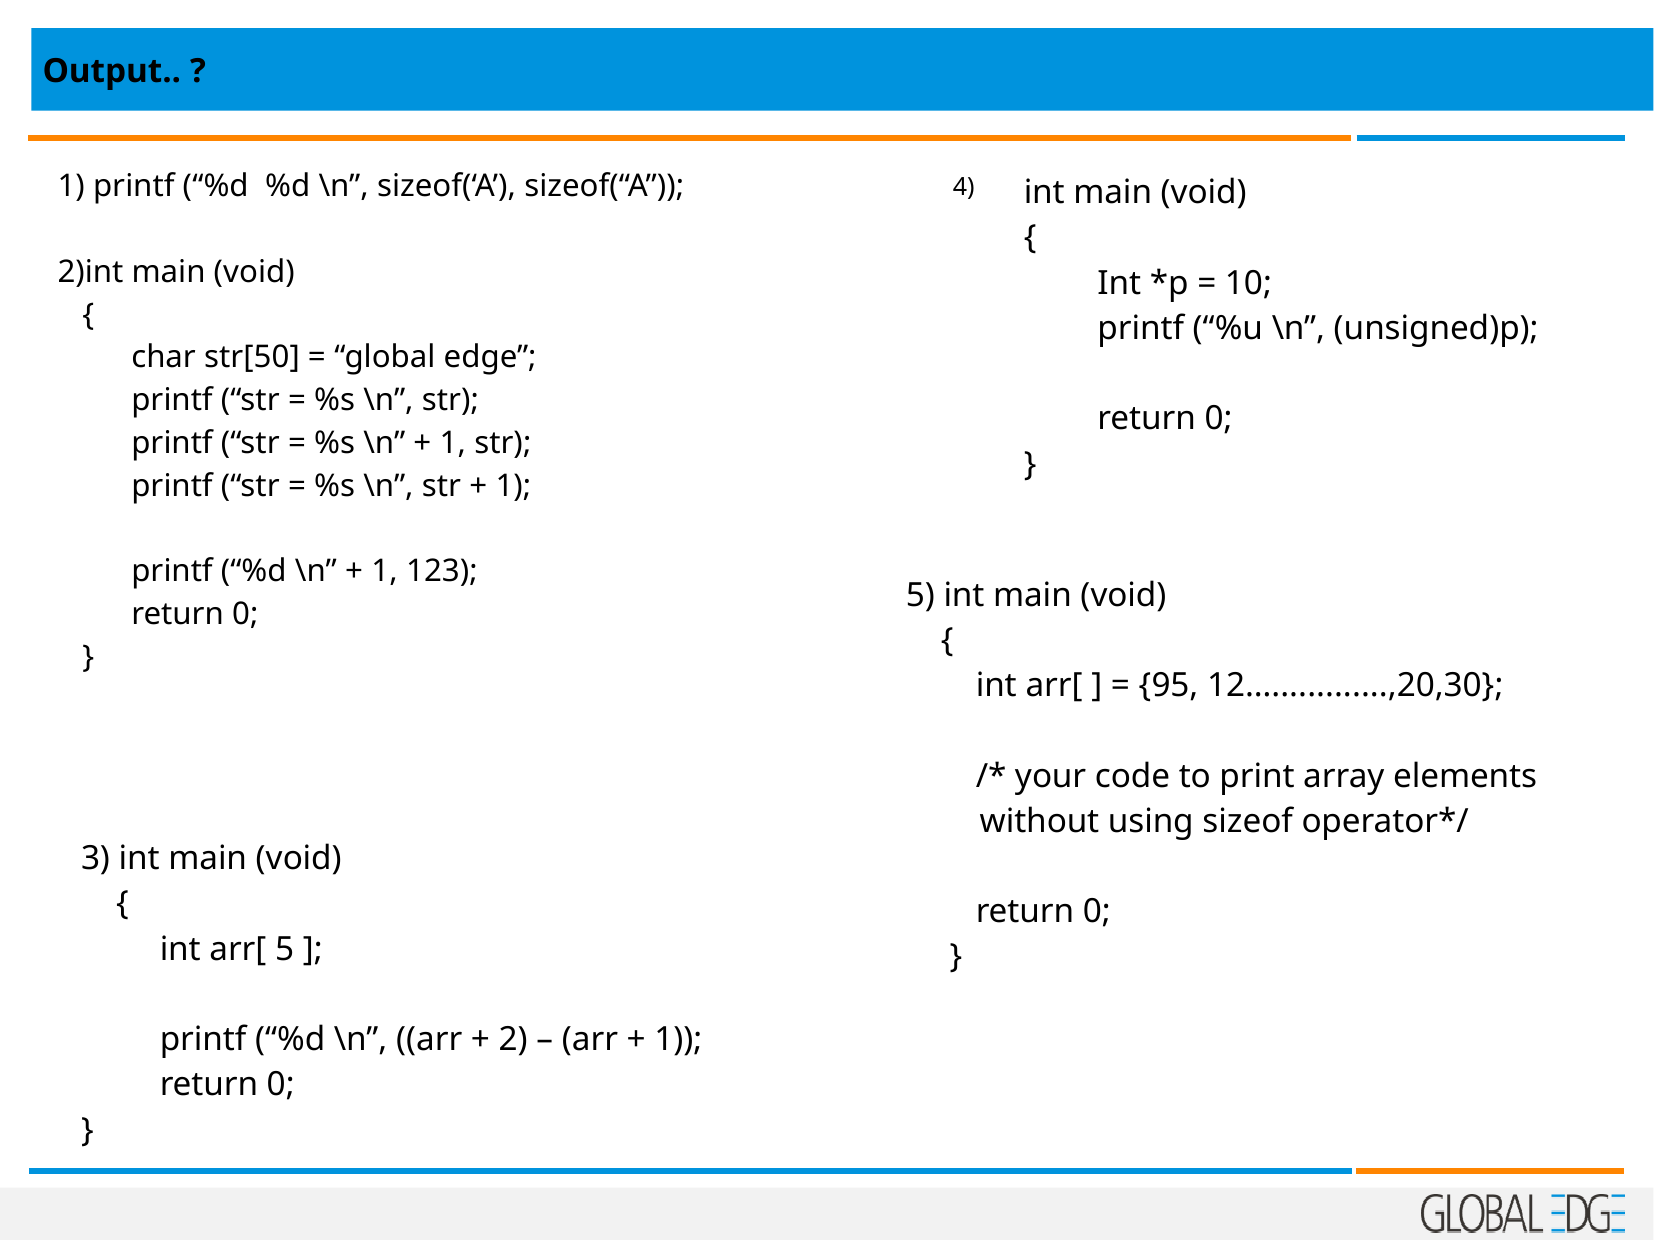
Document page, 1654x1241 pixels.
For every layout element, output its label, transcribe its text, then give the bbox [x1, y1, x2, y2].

text_box 4) [938, 160, 1033, 242]
text_box 5) int main (void) { int arr[ ] = {95, 12….............,20,30}; /* your code to print array elements without using sizeof operator*/ return 0; } [891, 563, 1654, 1075]
text_box 3) int main (void) { int arr[ 5 ]; printf (“%d \n”, ((arr + 2) – (arr + 1)); return 0; } [66, 826, 892, 1231]
text_box Output.. ? [31, 28, 1654, 111]
text_box int main (void) { Int *p = 10; printf (“%u \n”, (unsigned)p); return 0; } [1008, 160, 1654, 563]
picture [1421, 1194, 1625, 1233]
text_box 1) printf (“%d %d \n”, sizeof(‘A’), sizeof(“A”)); 2)int main (void) { char str[50] = “global edge”; printf (“str = %s \n”, str); printf (“str = %s \n” + 1, str); printf (“str = %s \n”, str + 1); printf (“%d \n” + 1, 123); return 0; } [42, 156, 892, 937]
